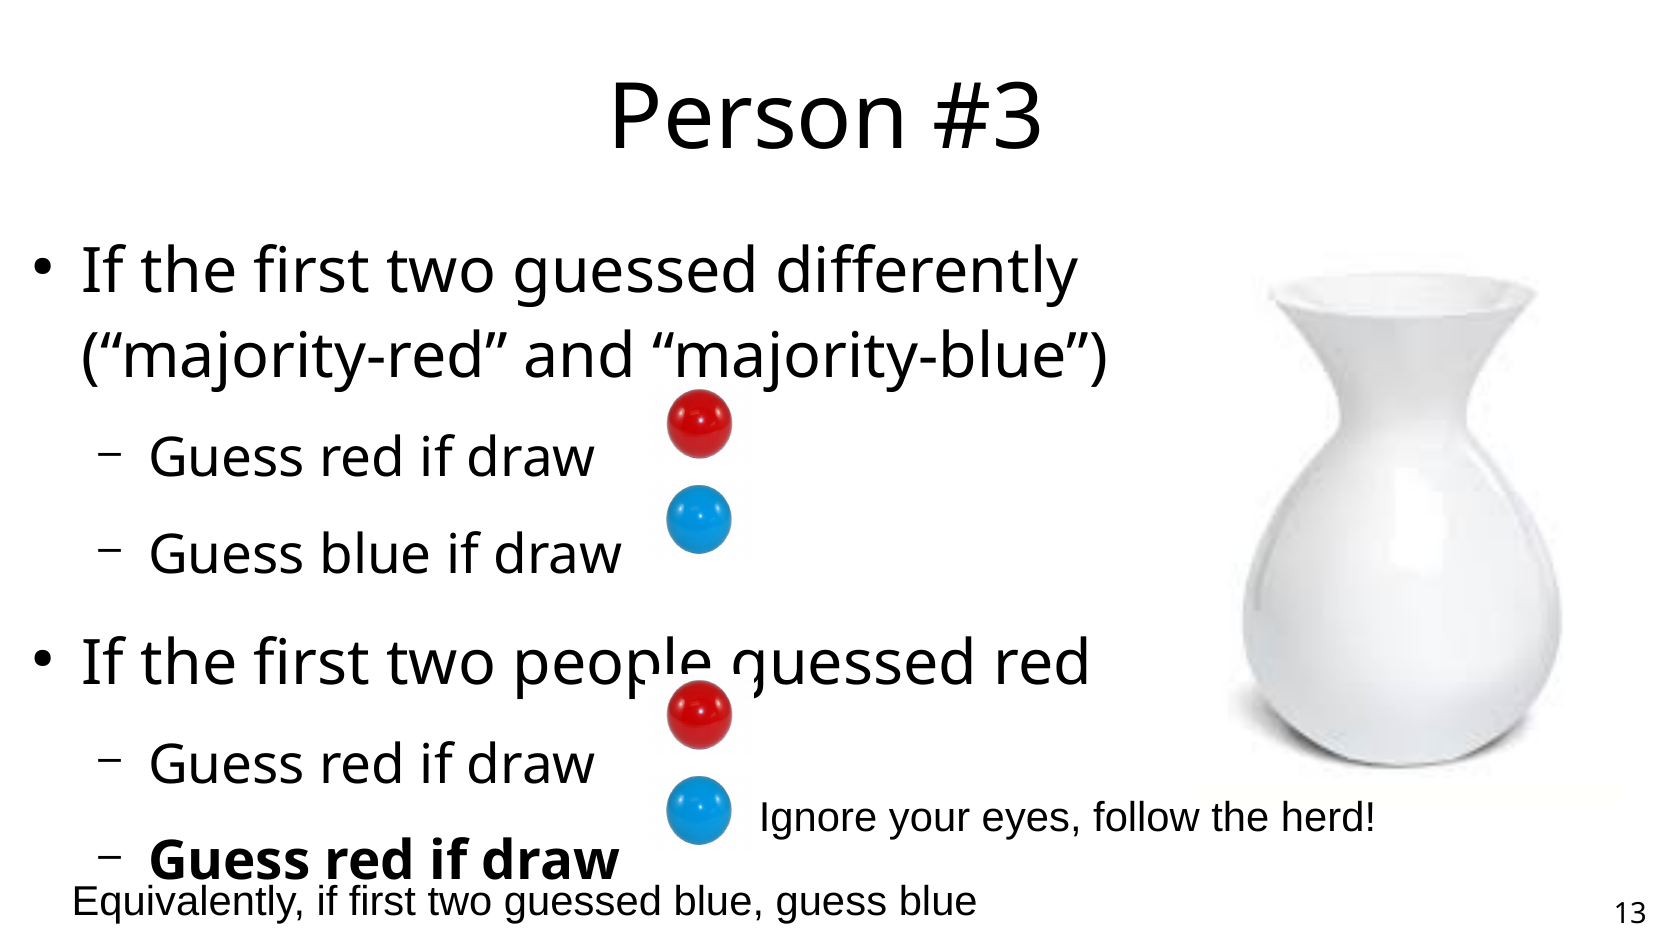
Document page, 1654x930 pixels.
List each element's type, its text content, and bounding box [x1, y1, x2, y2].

list If the first two guessed differently (“majority-red” and “majority-blue”) Guess red if draw Guess blue if draw If the first two people guessed red Guess red if draw Guess red if draw [15, 225, 1197, 901]
picture [645, 770, 754, 852]
picture [645, 479, 754, 561]
picture [1196, 240, 1621, 805]
picture [645, 383, 754, 466]
title Person #3 [82, 1, 1571, 225]
text_box Ignore your eyes, follow the herd! [744, 785, 1465, 872]
text_box Equivalently, if first two guessed blue, guess blue [56, 870, 1377, 930]
picture [645, 674, 754, 756]
